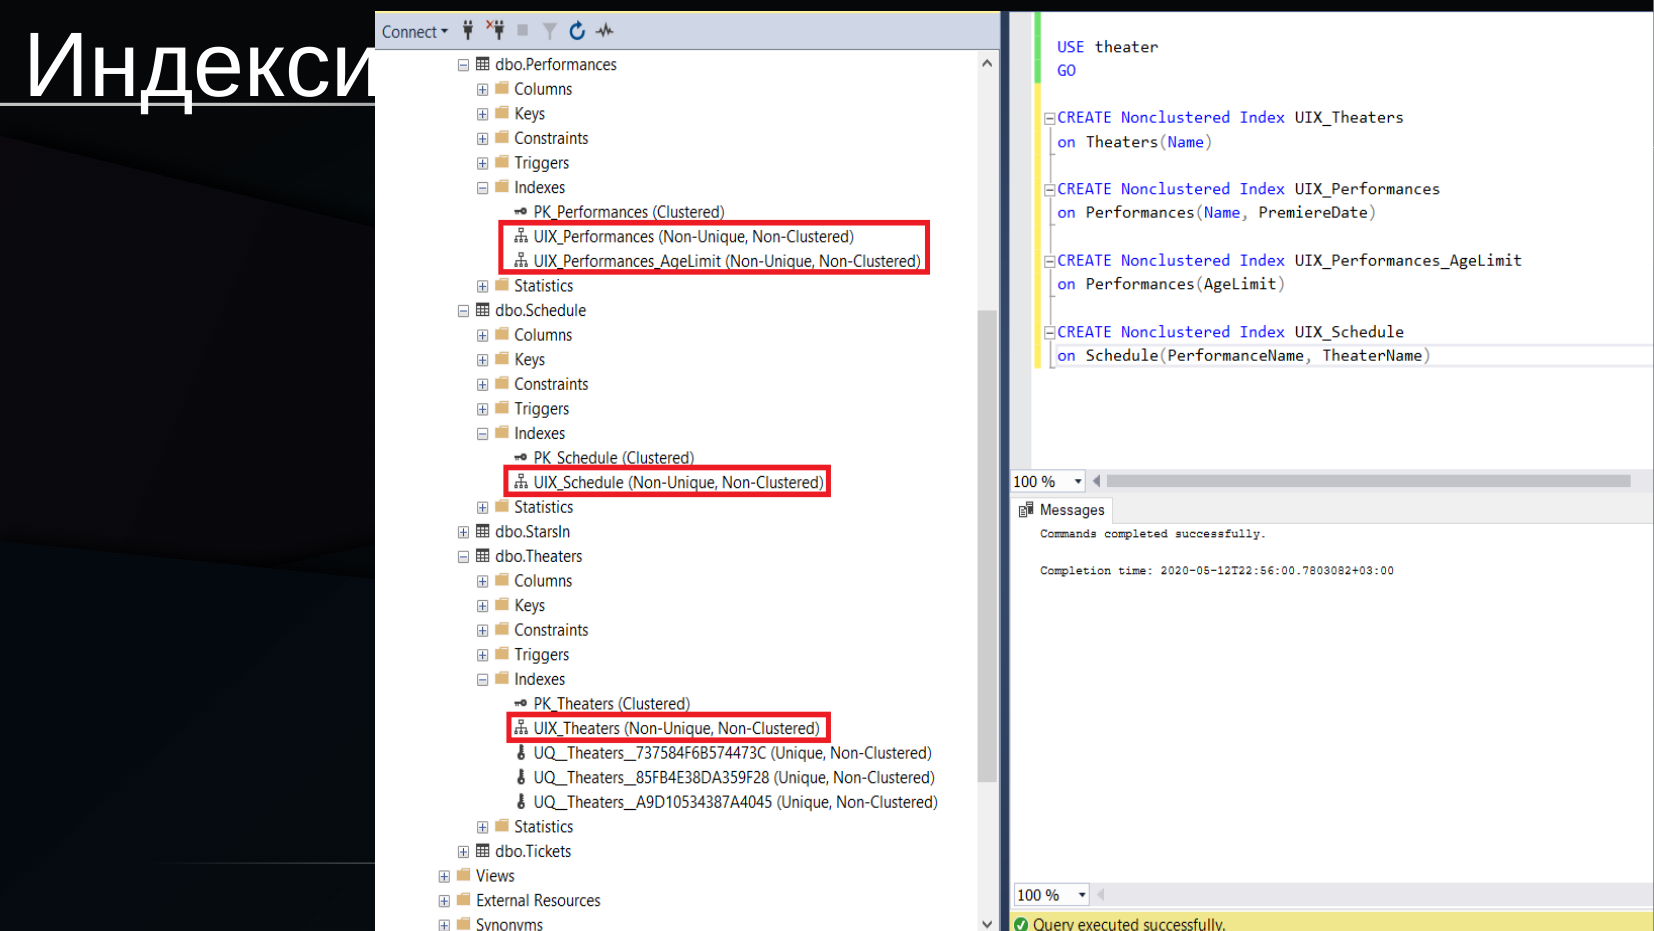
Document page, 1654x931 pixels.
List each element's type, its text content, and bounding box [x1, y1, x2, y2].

title Индекси [23, 11, 375, 119]
picture [0, 0, 1654, 931]
